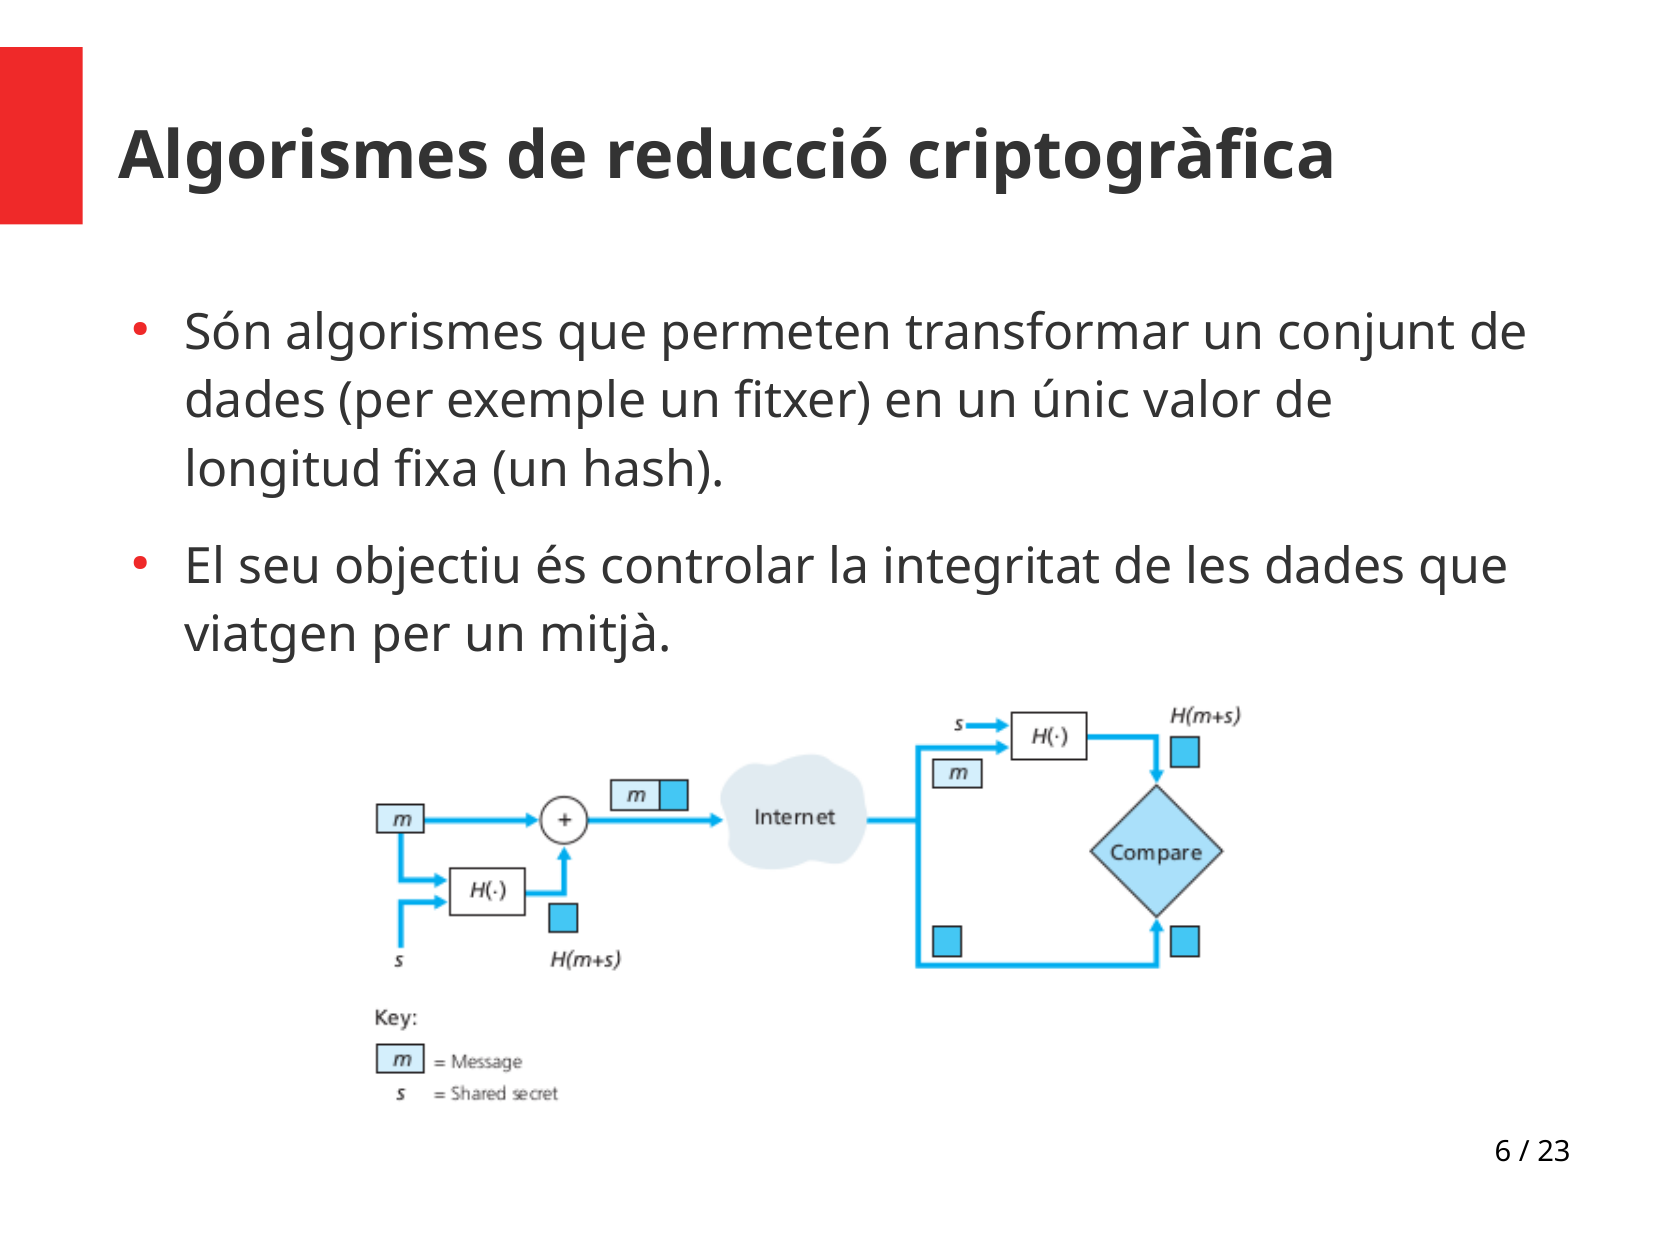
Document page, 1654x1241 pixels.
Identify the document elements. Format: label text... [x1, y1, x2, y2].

picture [354, 684, 1264, 1134]
list Són algorismes que permeten transformar un conjunt de dades (per exemple un fitxer) en un únic valor de longitud fixa (un hash). El seu objectiu és controlar la integritat de les dades que viatgen per un mitjà. [113, 295, 1531, 1051]
title Algorismes de reducció criptogràfica [118, 49, 1571, 257]
